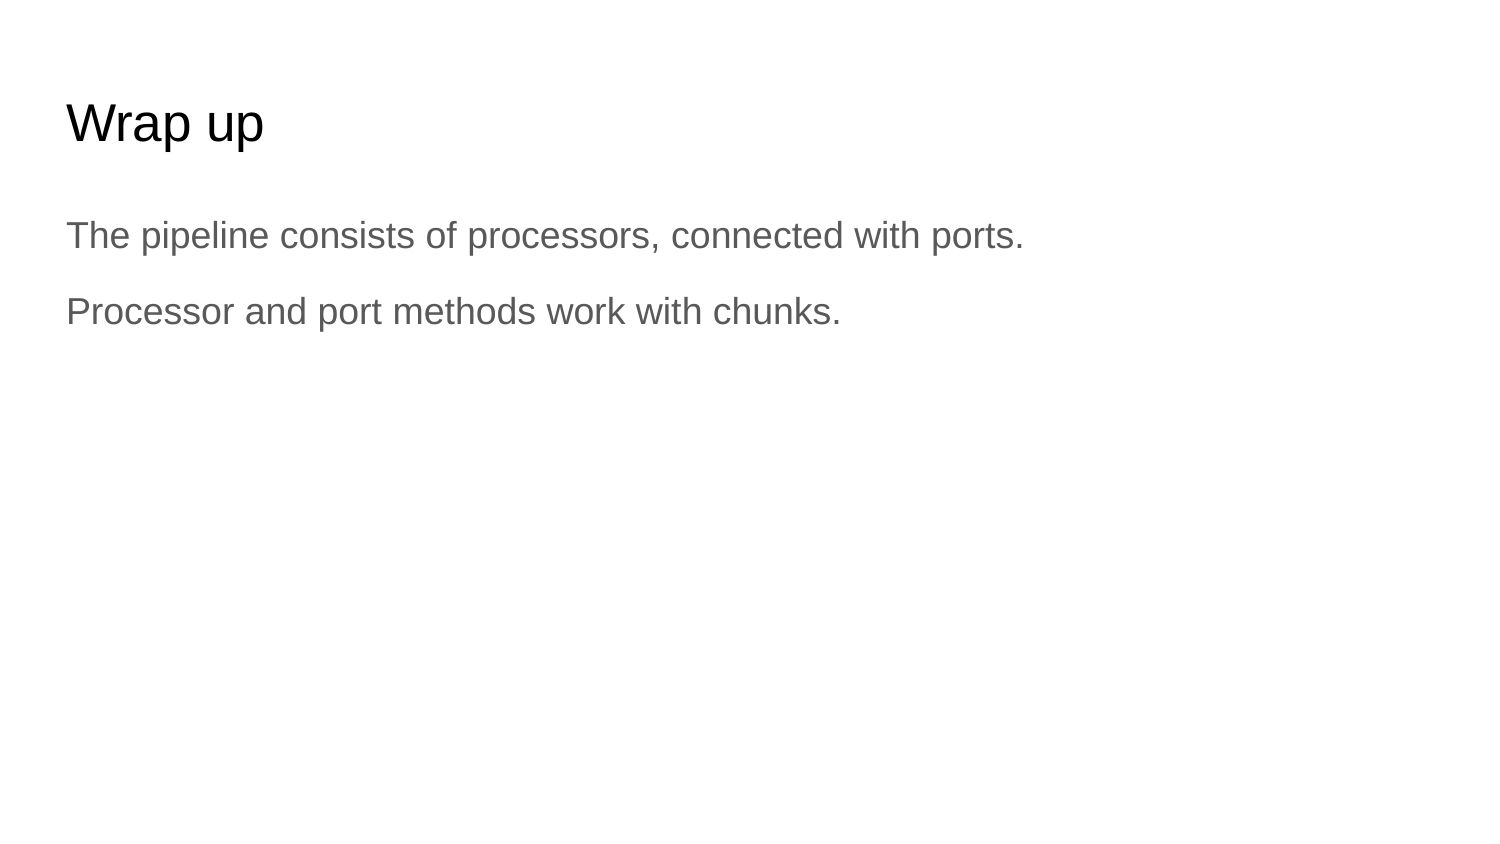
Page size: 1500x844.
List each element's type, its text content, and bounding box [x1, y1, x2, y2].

title Wrap up [51, 72, 1449, 167]
list The pipeline consists of processors, connected with ports. Processor and port methods work with chunks. [51, 189, 1449, 750]
